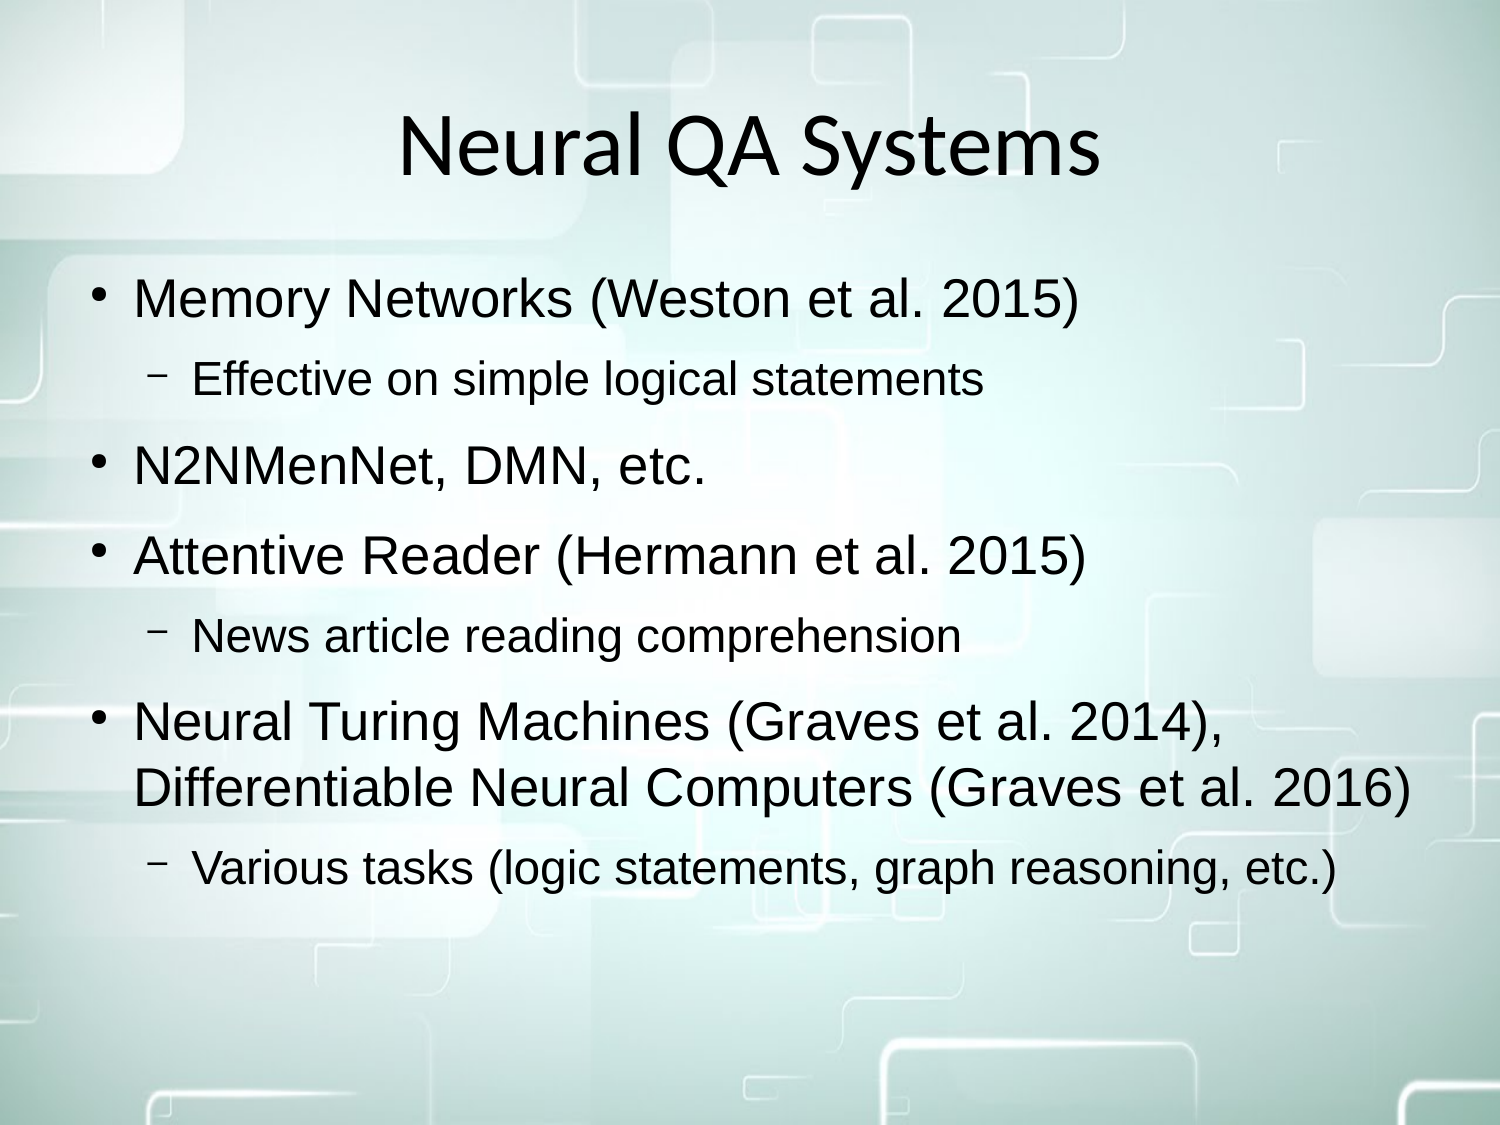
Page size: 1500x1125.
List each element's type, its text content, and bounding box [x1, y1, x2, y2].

list Memory Networks (Weston et al. 2015) Effective on simple logical statements N2NMenNet, DMN, etc. Attentive Reader (Hermann et al. 2015) News article reading comprehension Neural Turing Machines (Graves et al. 2014), Differentiable Neural Computers (Graves et al. 2016) Various tasks (logic statements, graph reasoning, etc.) [75, 263, 1426, 916]
picture [0, 0, 1500, 1125]
text_box Neural QA Systems [75, 45, 1425, 233]
